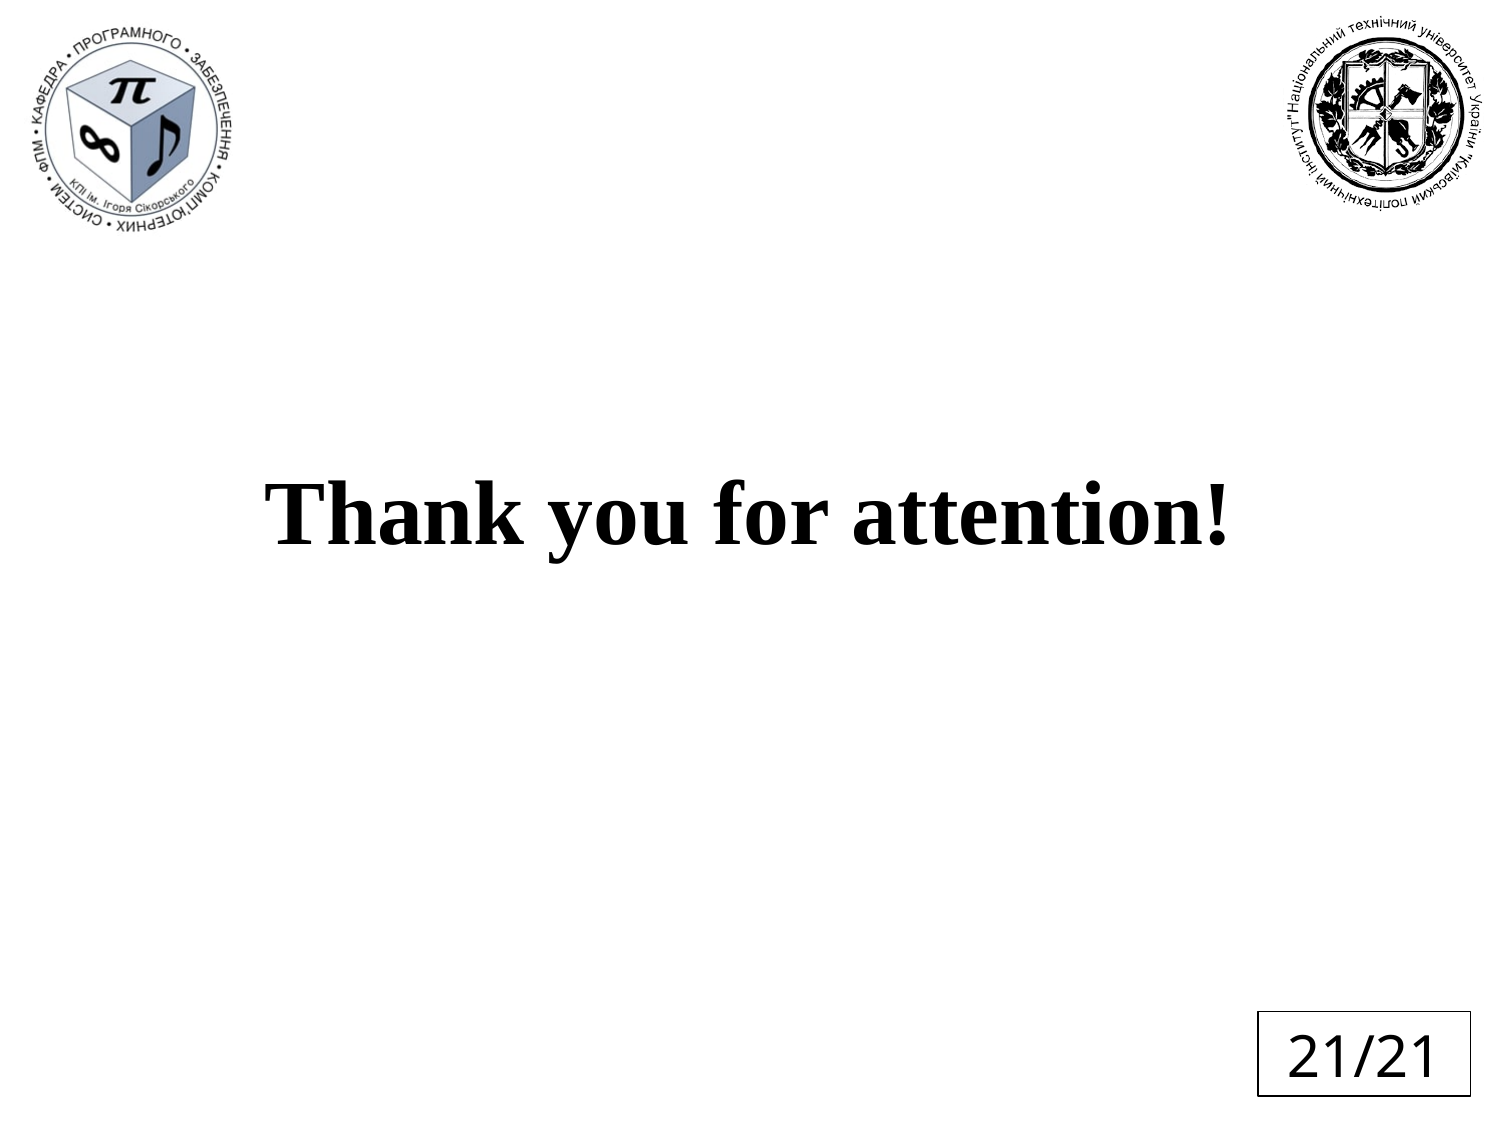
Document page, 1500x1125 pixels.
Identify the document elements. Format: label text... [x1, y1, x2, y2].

text_box 21/21 [1257, 1011, 1471, 1097]
picture [16, 12, 254, 251]
title Thank you for attention! [75, 444, 1425, 572]
picture [1283, 12, 1484, 213]
